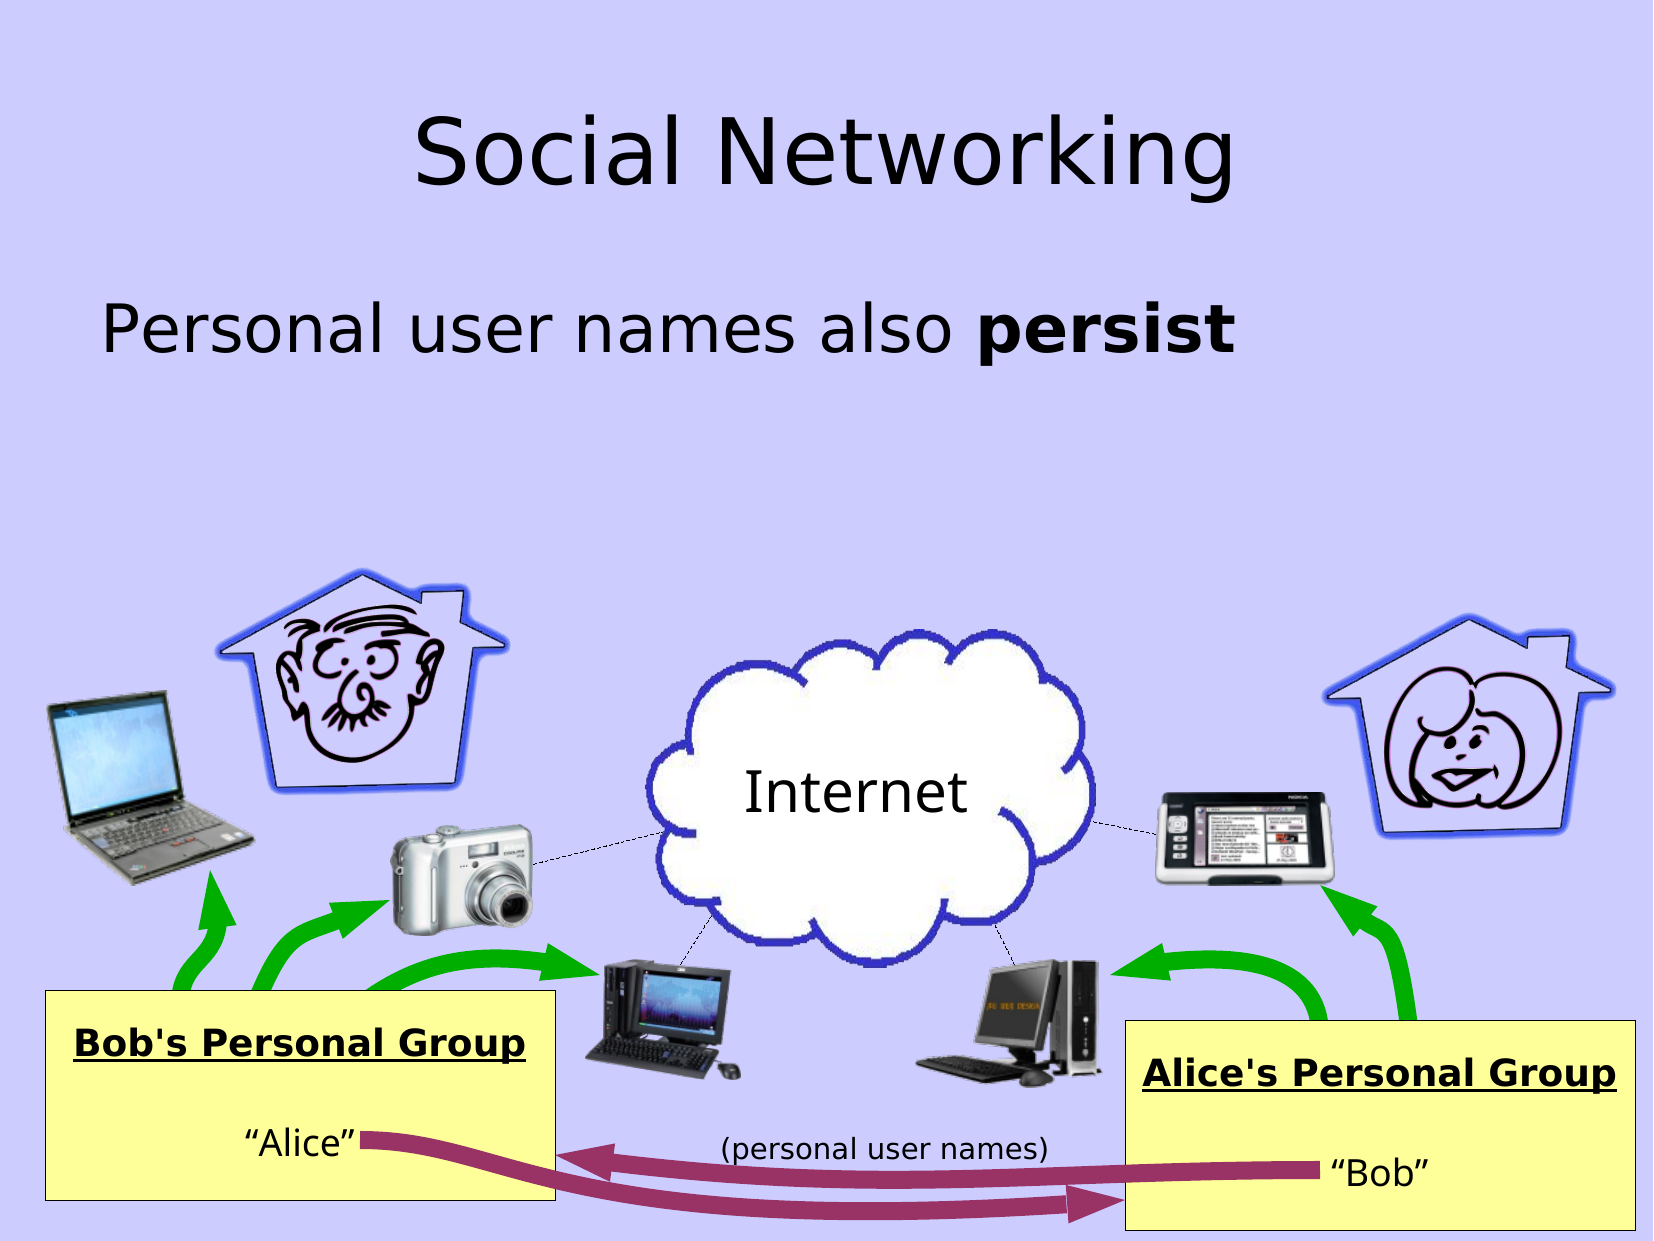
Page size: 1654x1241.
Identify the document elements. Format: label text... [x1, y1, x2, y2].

text_box (personal user names) [645, 1125, 1126, 1174]
picture [585, 629, 1103, 1088]
title Social Networking [82, 49, 1571, 257]
list Personal user names also persist [82, 290, 1571, 1095]
text_box Bob's Personal Group “Alice” [45, 990, 556, 1201]
picture [1155, 612, 1617, 886]
picture [46, 567, 511, 886]
text_box Alice's Personal Group “Bob” [1125, 1020, 1636, 1231]
text_box Internet [655, 742, 1058, 823]
picture [390, 824, 533, 936]
